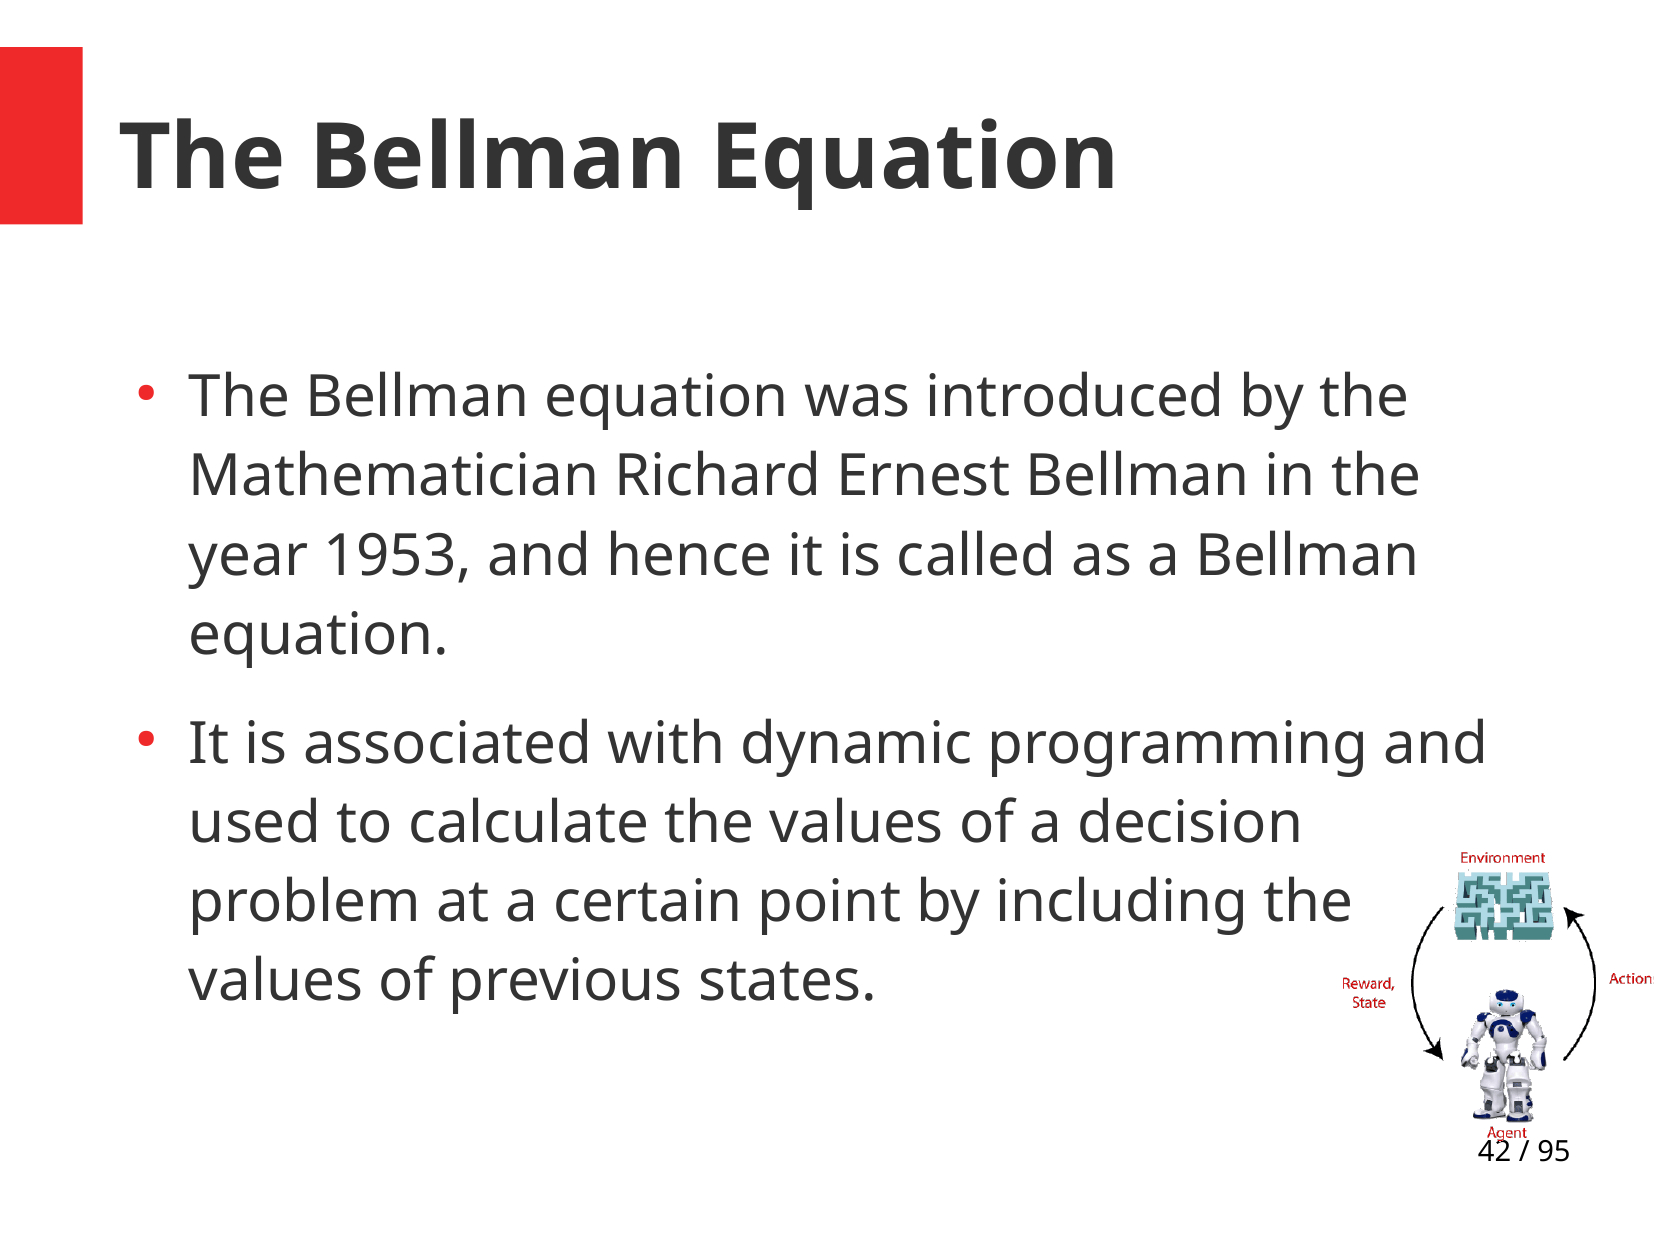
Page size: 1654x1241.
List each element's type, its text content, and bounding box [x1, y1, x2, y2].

title The Bellman Equation [118, 28, 1571, 278]
picture [1334, 847, 1654, 1146]
list The Bellman equation was introduced by the Mathematician Richard Ernest Bellman in the year 1953, and hence it is called as a Bellman equation. It is associated with dynamic programming and used to calculate the values of a decision problem at a certain point by including the values of previous states. [118, 354, 1536, 1074]
